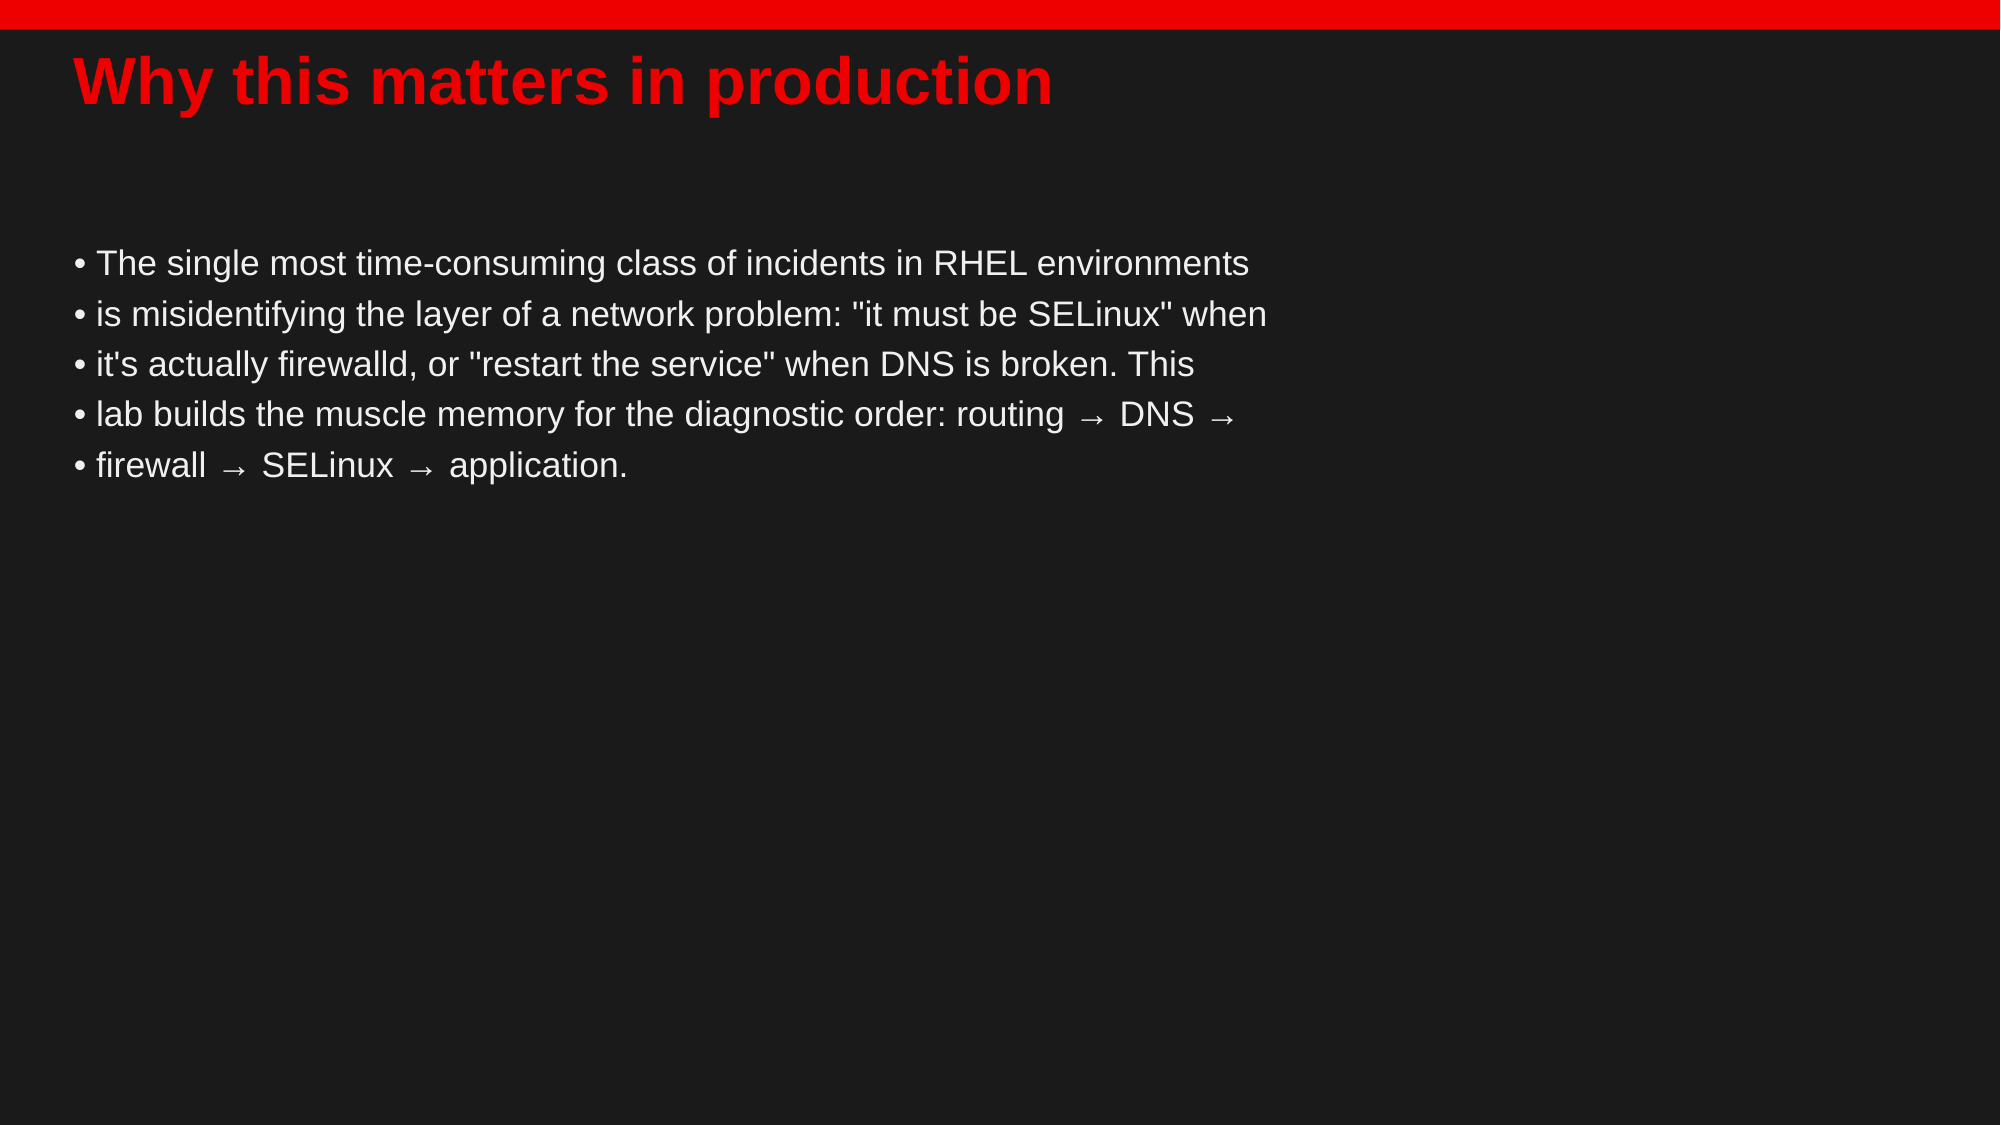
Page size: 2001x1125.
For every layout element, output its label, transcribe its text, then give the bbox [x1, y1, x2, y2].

text_box • The single most time-consuming class of incidents in RHEL environments • is misidentifying the layer of a network problem: "it must be SELinux" when • it's actually firewalld, or "restart the service" when DNS is broken. This • lab builds the muscle memory for the diagnostic order: routing → DNS → • firewall → SELinux → application. [59, 236, 1942, 1037]
text_box [0, 0, 2001, 30]
text_box Why this matters in production [59, 36, 1942, 208]
